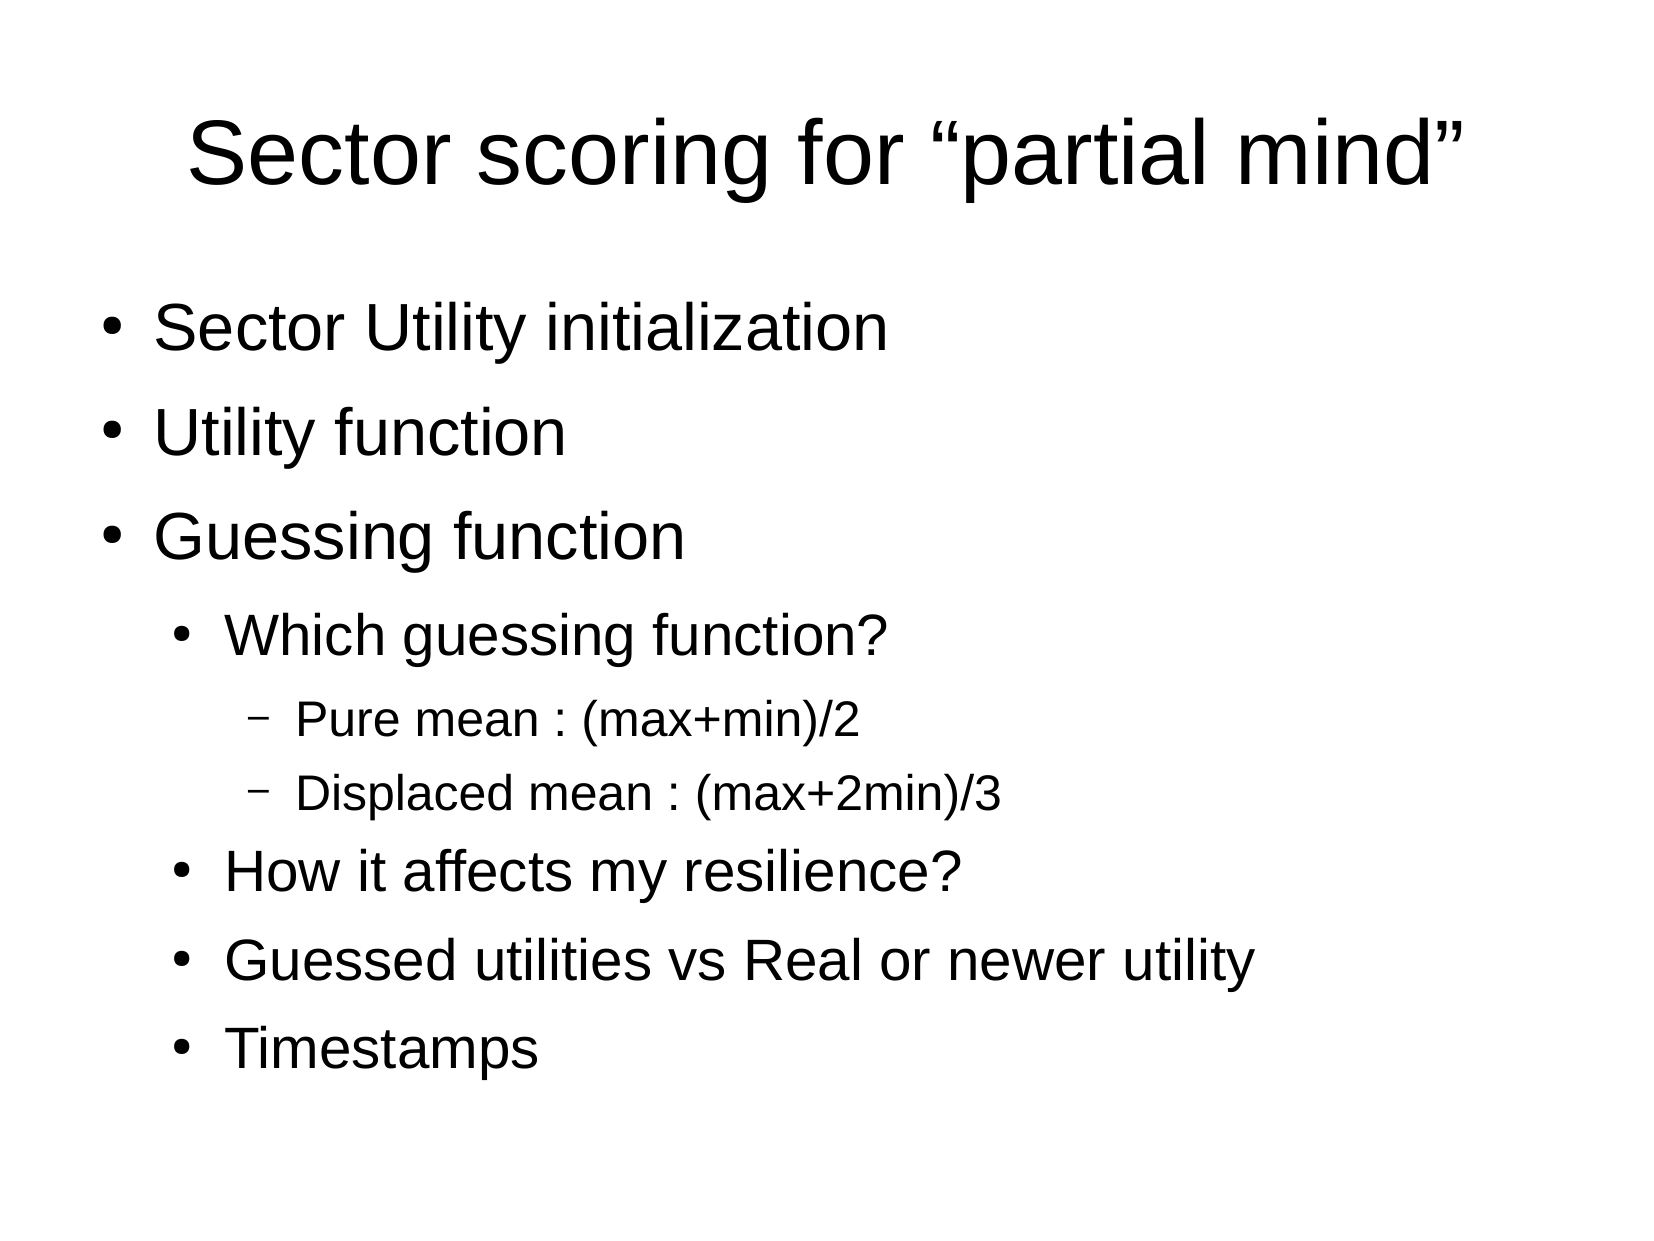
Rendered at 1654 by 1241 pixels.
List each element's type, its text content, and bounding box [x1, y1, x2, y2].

title Sector scoring for “partial mind” [82, 49, 1571, 257]
list Sector Utility initialization Utility function Guessing function Which guessing function? Pure mean : (max+min)/2 Displaced mean : (max+2min)/3 How it affects my resilience? Guessed utilities vs Real or newer utility Timestamps [82, 290, 1571, 1109]
